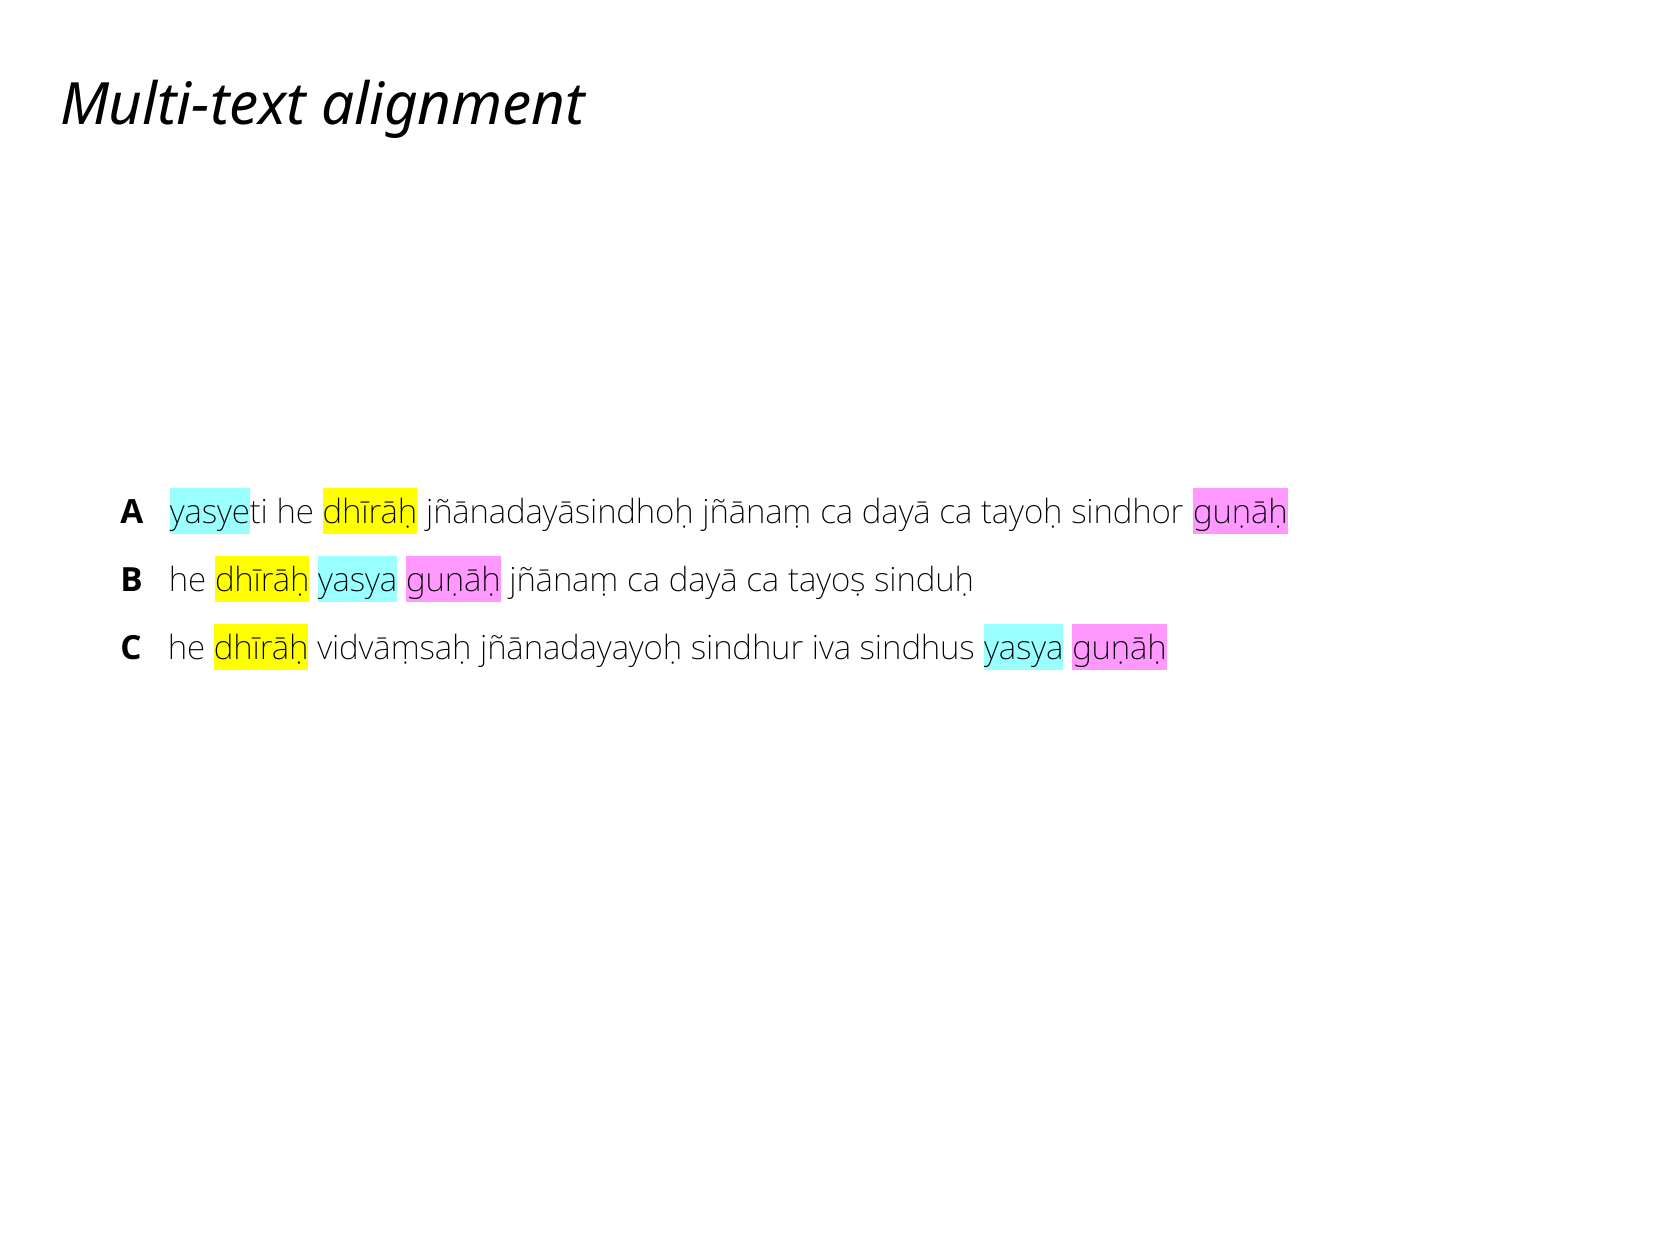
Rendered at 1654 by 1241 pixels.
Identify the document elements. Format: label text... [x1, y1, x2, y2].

text_box A yasyeti he dhīrāḥ jñānadayāsindhoḥ jñānaṃ ca dayā ca tayoḥ sindhor guṇāḥ B he dhīrāḥ yasya guṇāḥ jñānaṃ ca dayā ca tayoṣ sinduḥ C he dhīrāḥ vidvāṃsaḥ jñānadayayoḥ sindhur iva sindhus yasya guṇāḥ [120, 465, 1561, 684]
text_box Multi-text alignment [60, 22, 886, 133]
